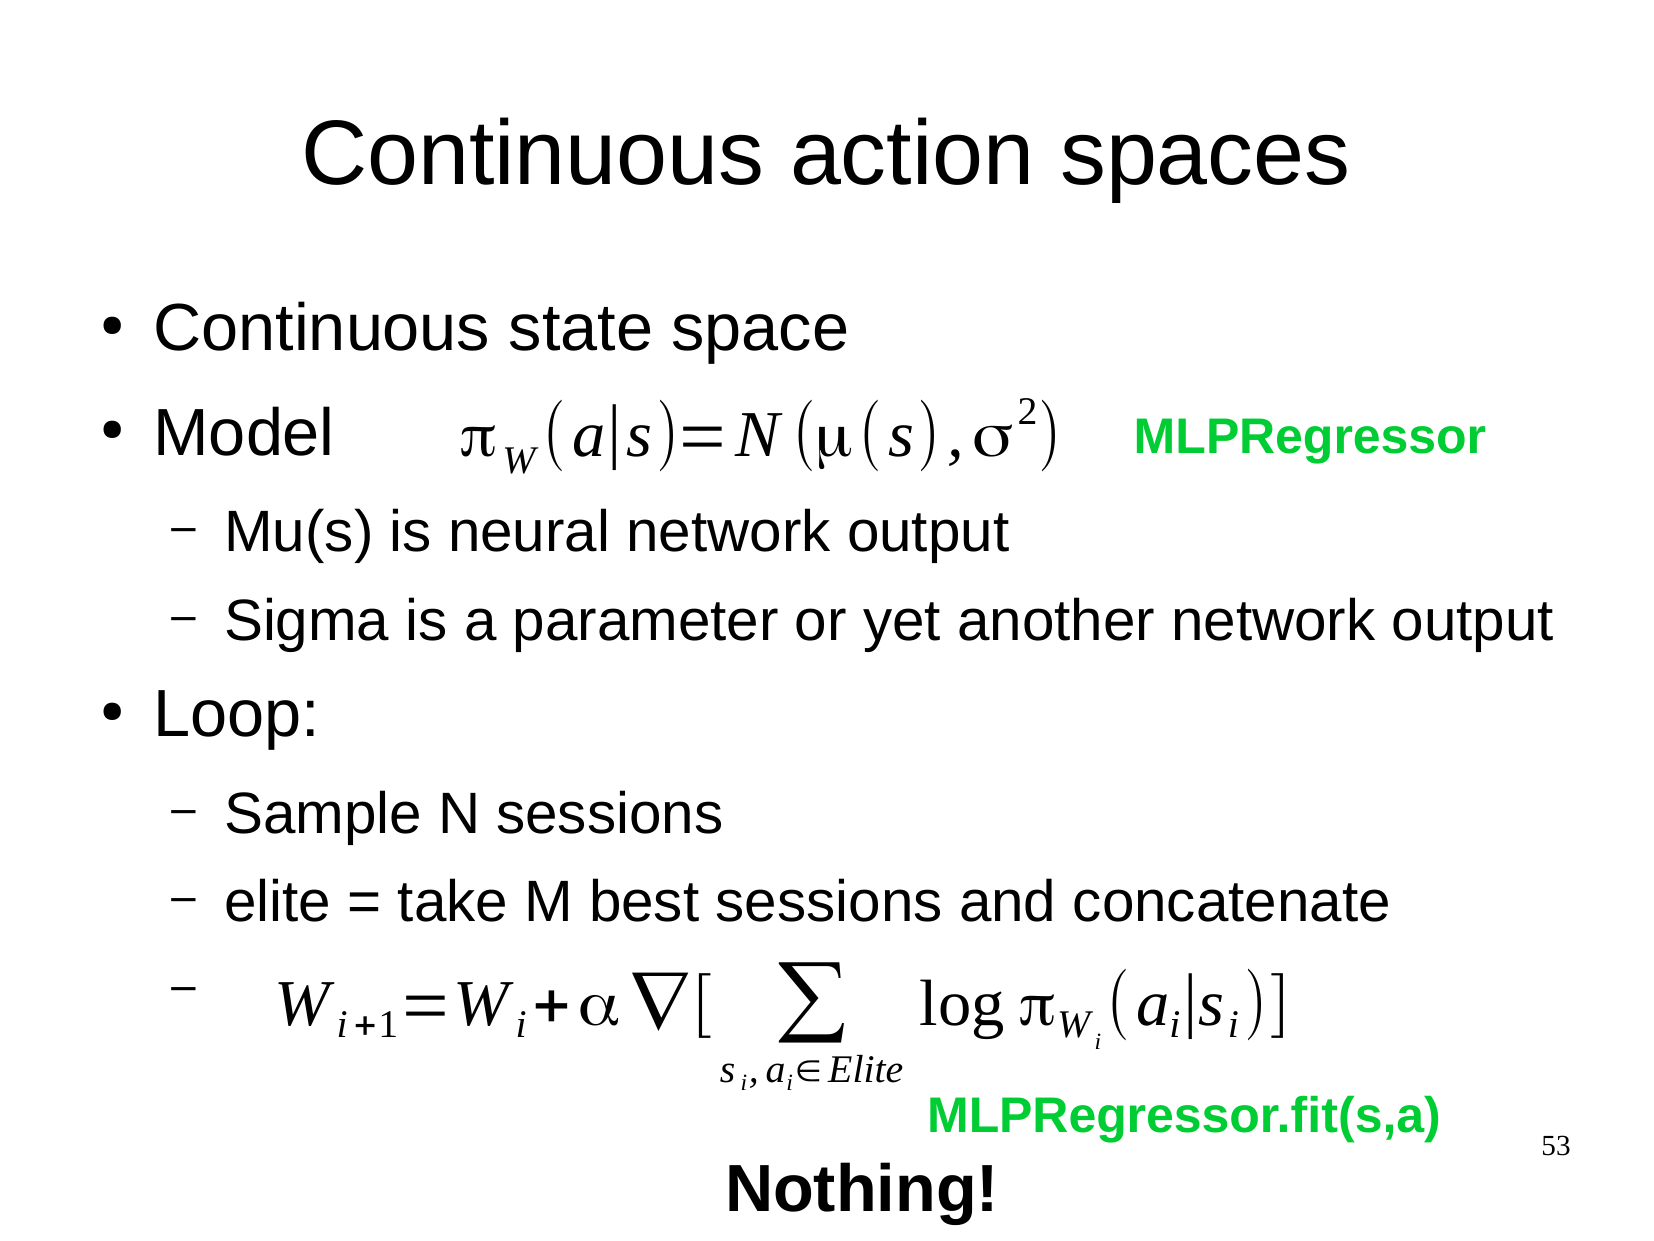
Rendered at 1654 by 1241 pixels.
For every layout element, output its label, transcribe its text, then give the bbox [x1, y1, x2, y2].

title Continuous action spaces [82, 49, 1571, 257]
text_box MLPRegressor [1118, 400, 1654, 481]
chart [444, 387, 1078, 480]
chart [257, 955, 1303, 1097]
text_box MLPRegressor.fit(s,a) [912, 1079, 1654, 1160]
list Continuous state space Model Mu(s) is neural network output Sigma is a parameter or yet another network output Loop: Sample N sessions elite = take M best sessions and concatenate Nothing! [82, 290, 1571, 1241]
